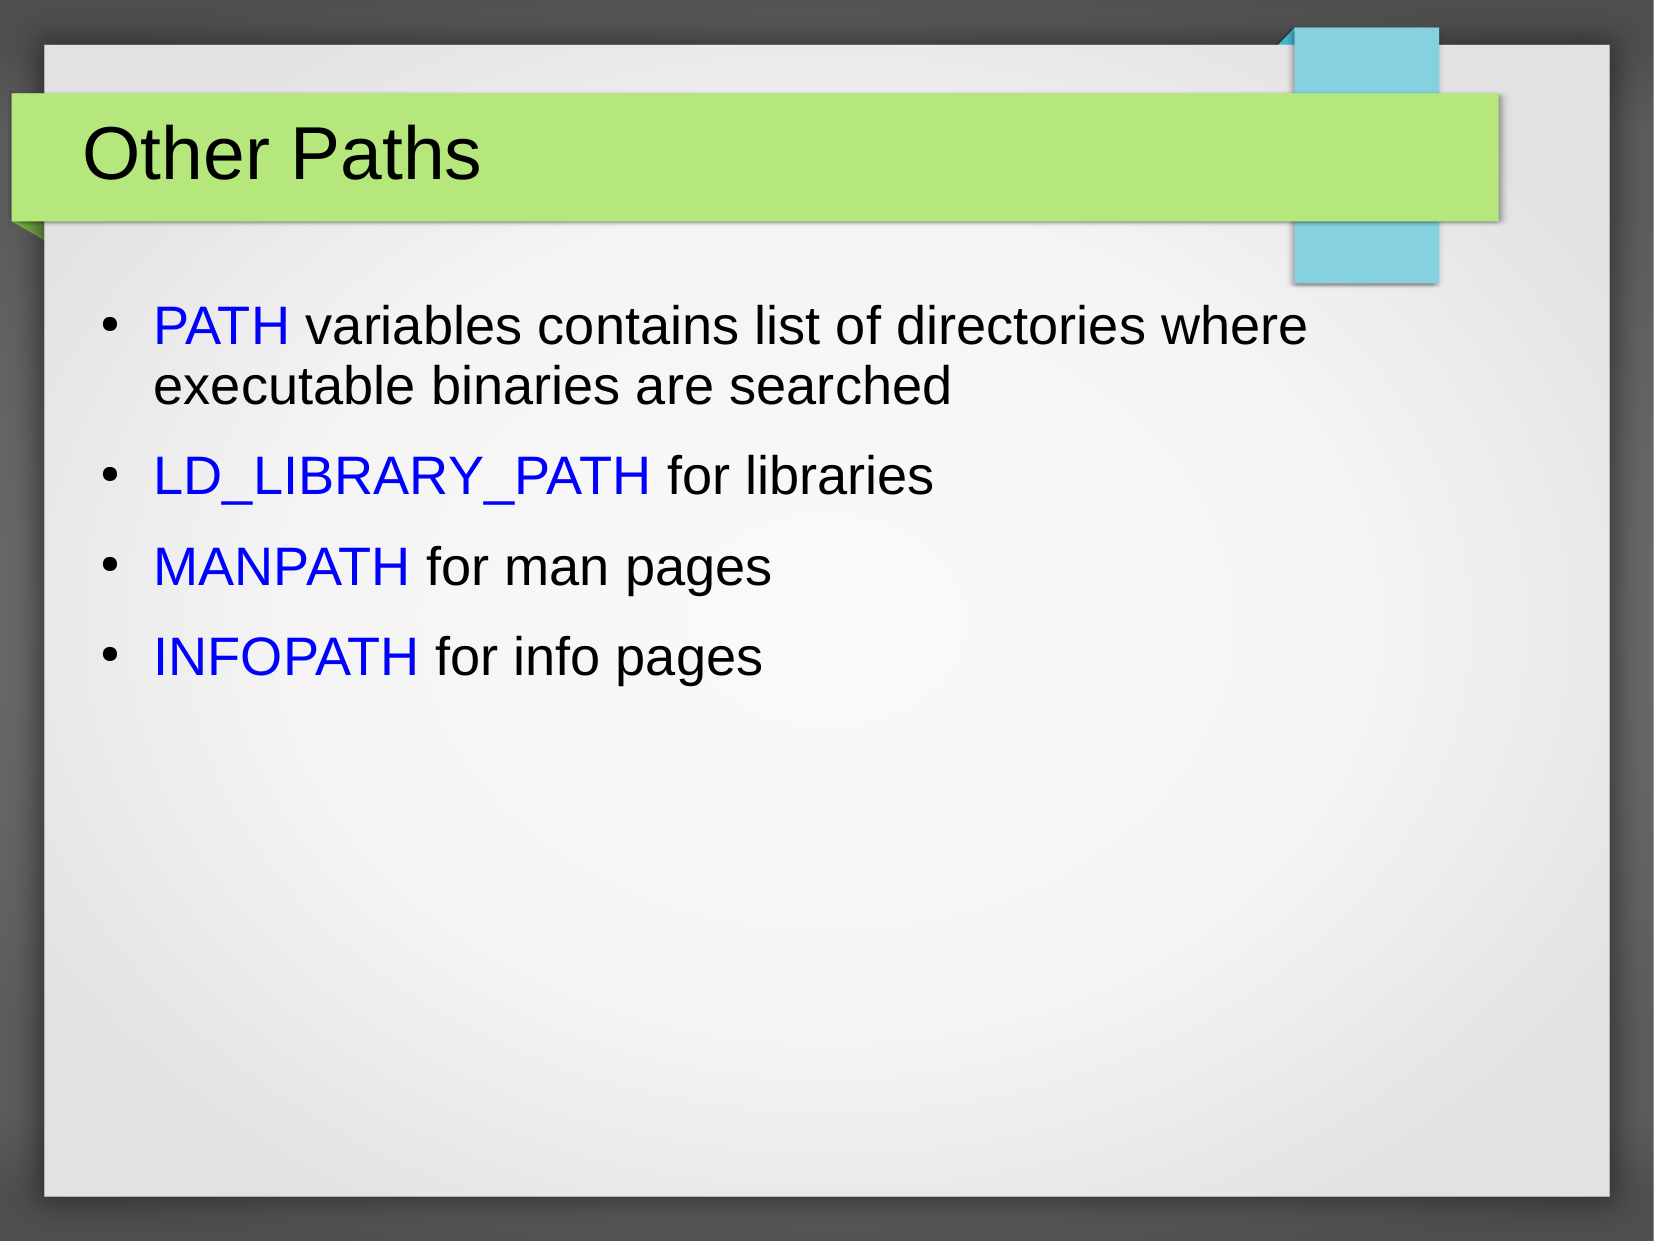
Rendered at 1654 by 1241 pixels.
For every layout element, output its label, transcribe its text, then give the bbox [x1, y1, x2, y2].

title Other Paths [82, 94, 1264, 213]
list PATH variables contains list of directories where executable binaries are searched LD_LIBRARY_PATH for libraries MANPATH for man pages INFOPATH for info pages [82, 295, 1571, 1015]
picture [0, 0, 1654, 1241]
